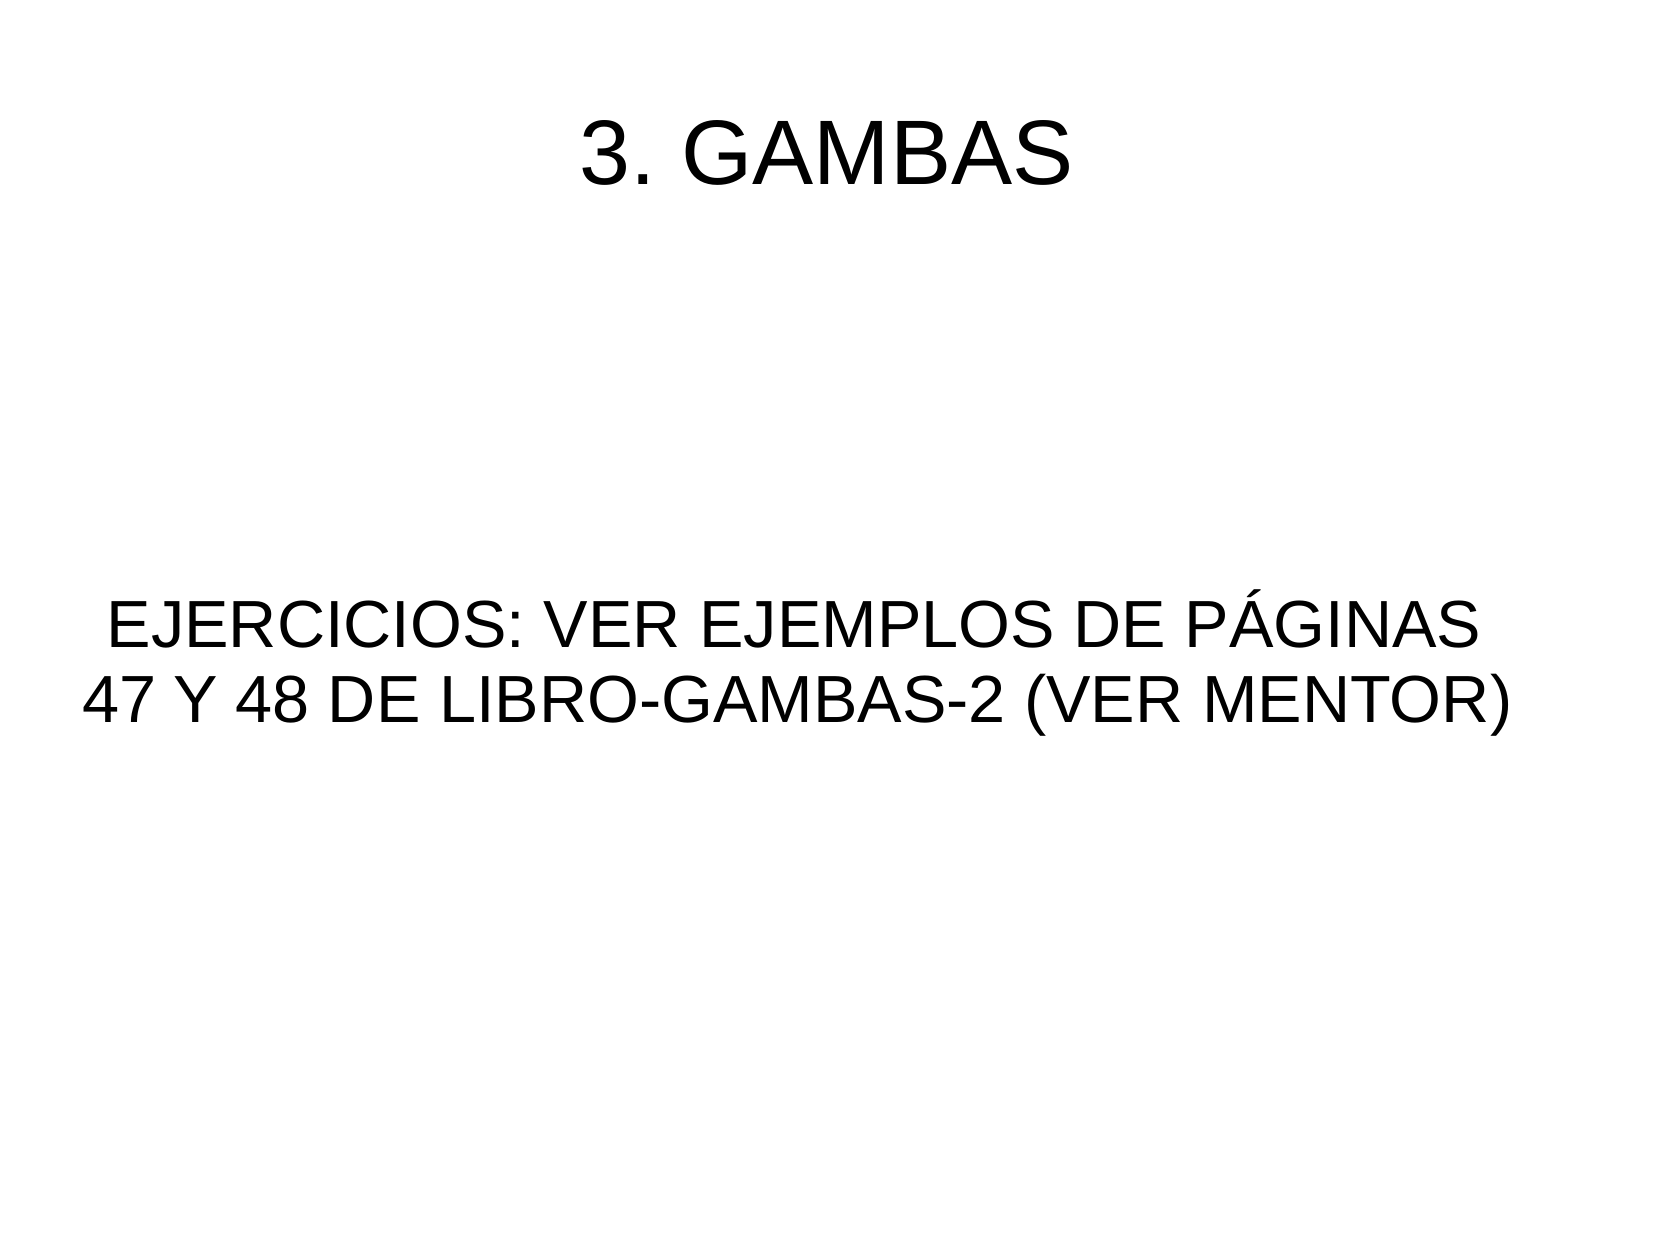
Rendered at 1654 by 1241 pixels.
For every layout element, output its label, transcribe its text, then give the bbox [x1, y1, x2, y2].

title 3. GAMBAS [82, 49, 1571, 257]
subtitle EJERCICIOS: VER EJEMPLOS DE PÁGINAS 47 Y 48 DE LIBRO-GAMBAS-2 (VER MENTOR) [82, 290, 1571, 1109]
